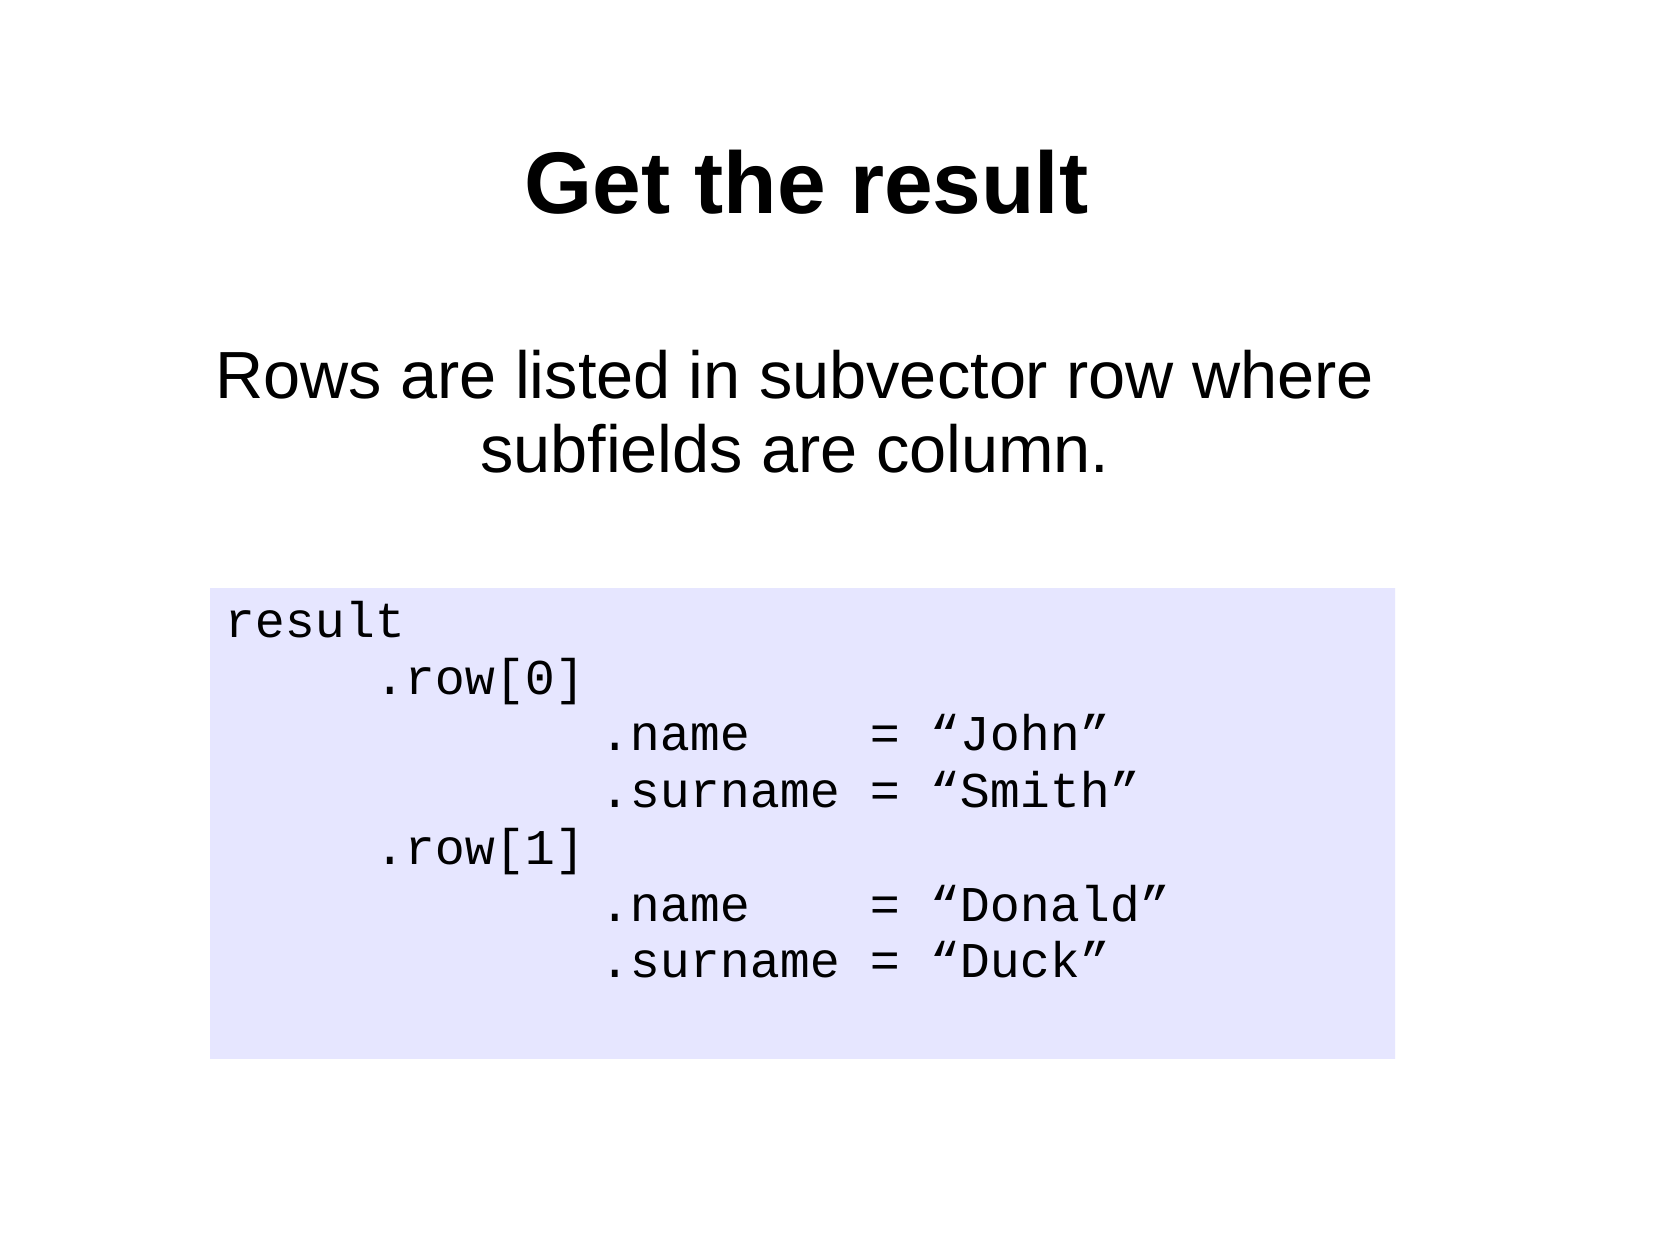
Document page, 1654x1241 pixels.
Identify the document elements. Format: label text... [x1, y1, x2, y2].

text_box result .row[0] .name = “John” .surname = “Smith” .row[1] .name = “Donald” .surname = “Duck” [210, 588, 1396, 1059]
text_box Rows are listed in subvector row where subfields are column. [180, 330, 1411, 495]
text_box Get the result [510, 126, 1156, 240]
